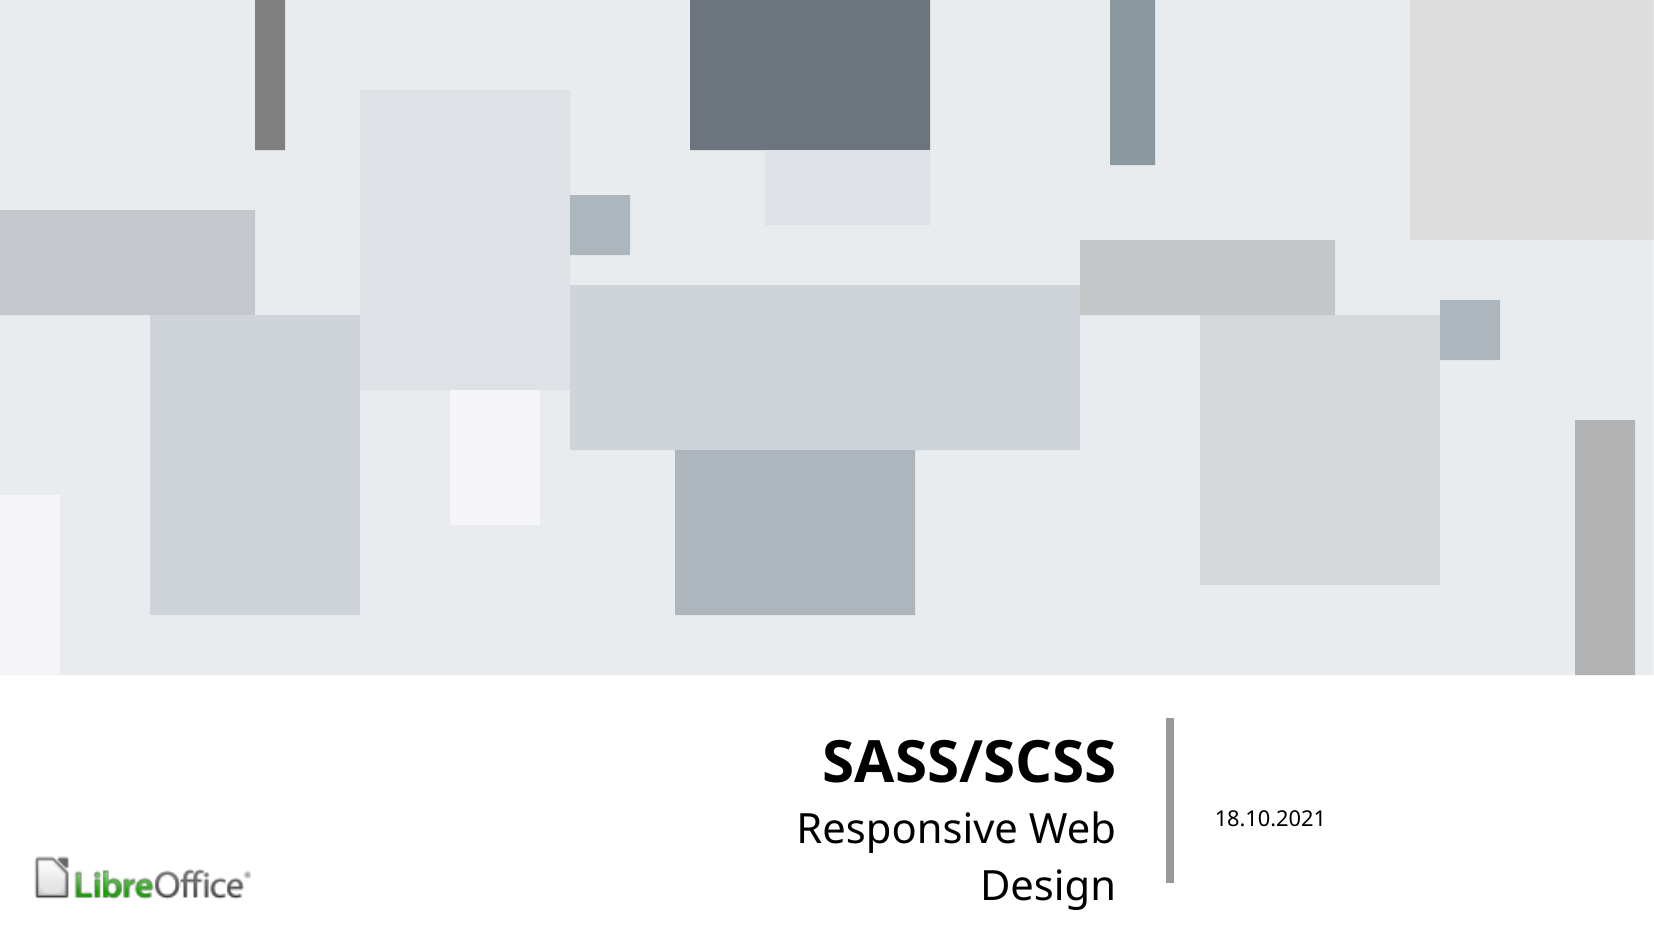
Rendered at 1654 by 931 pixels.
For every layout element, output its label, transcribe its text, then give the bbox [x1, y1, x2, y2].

text_box SASS/SCSS Responsive Web Design [675, 712, 1131, 921]
picture [30, 852, 256, 903]
text_box 18.10.2021 [1200, 759, 1591, 841]
